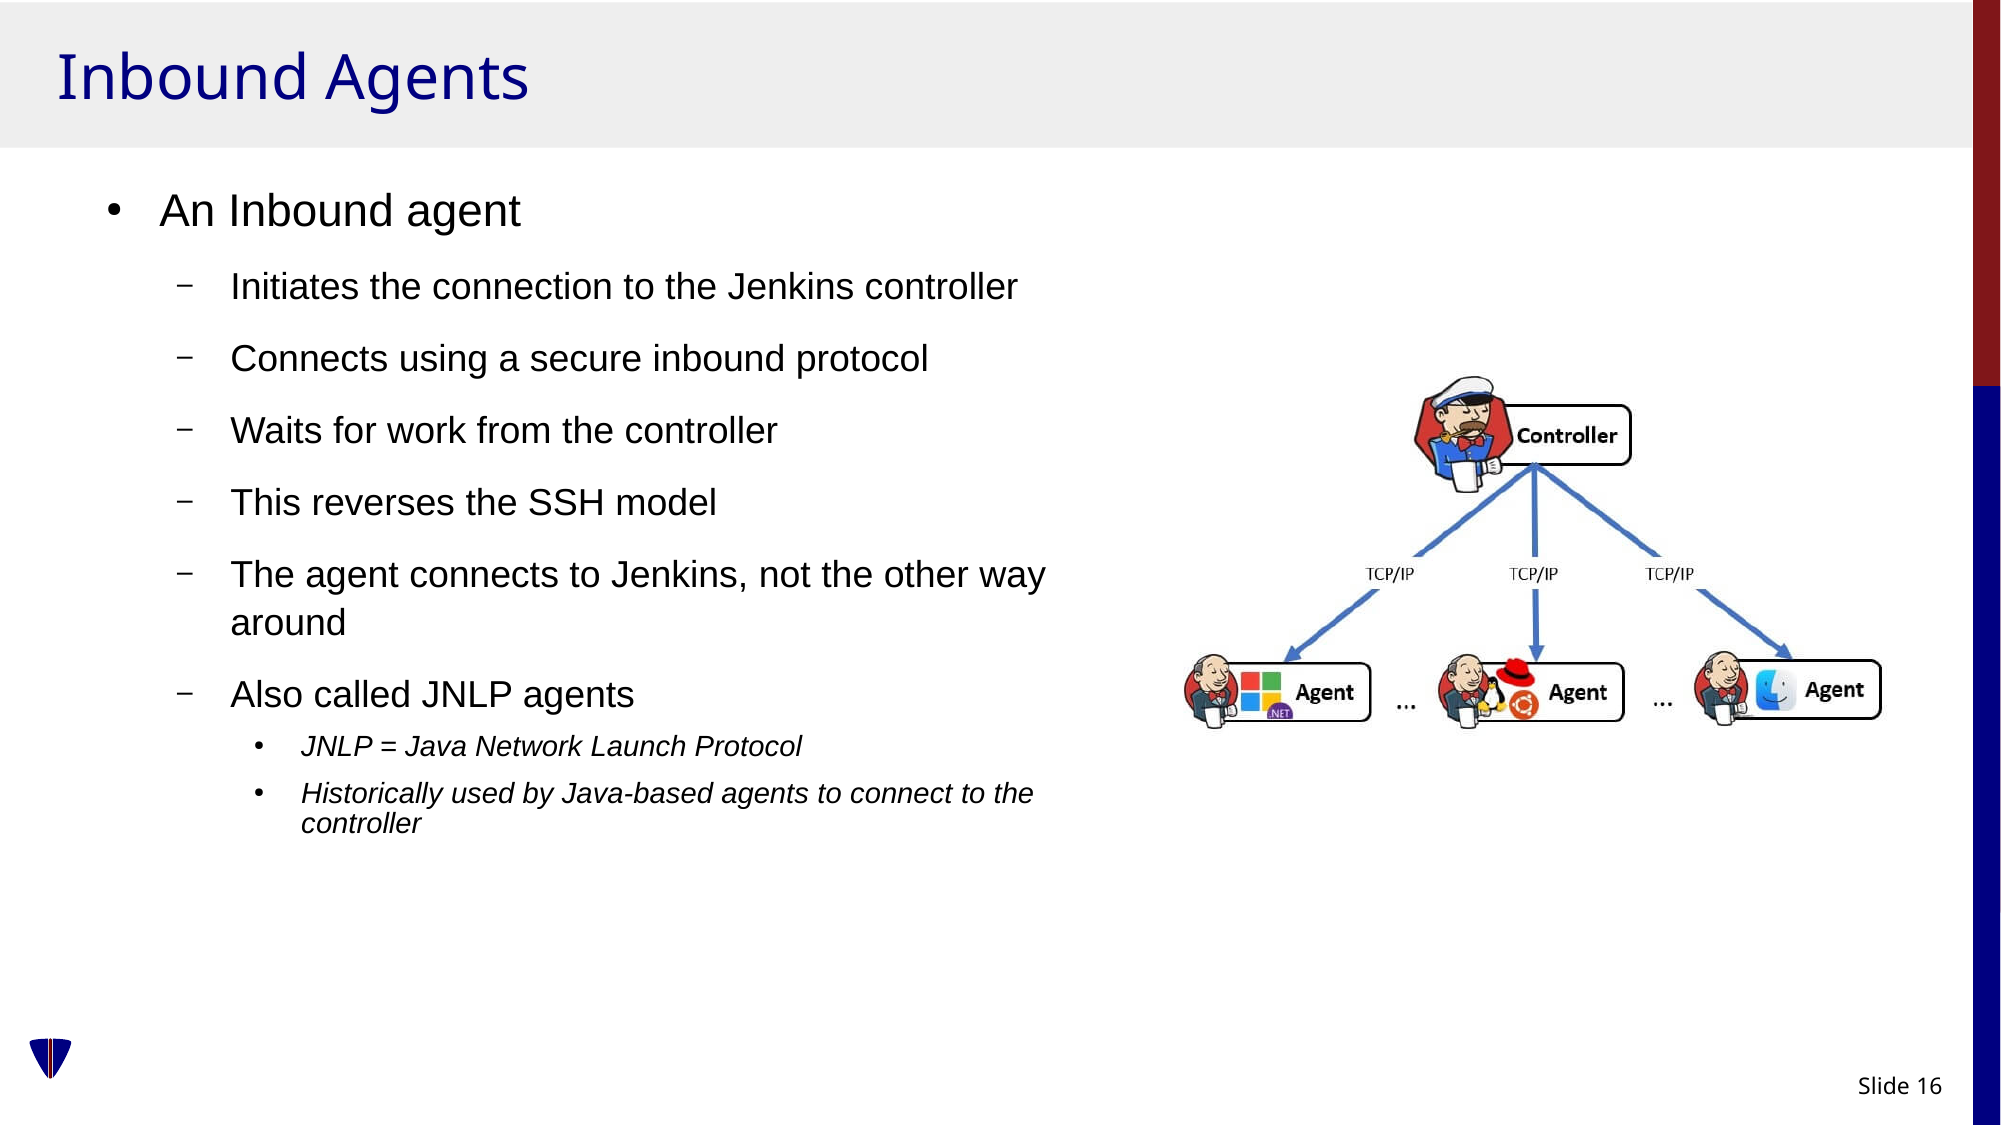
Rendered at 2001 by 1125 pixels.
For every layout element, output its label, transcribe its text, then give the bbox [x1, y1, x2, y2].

title Inbound Agents [0, 2, 1973, 148]
list An Inbound agent Initiates the connection to the Jenkins controller Connects using a secure inbound protocol Waits for work from the controller This reverses the SSH model The agent connects to Jenkins, not the other way around Also called JNLP agents JNLP = Java Network Launch Protocol Historically used by Java-based agents to connect to the controller [88, 177, 1123, 1034]
picture [1122, 340, 1941, 798]
